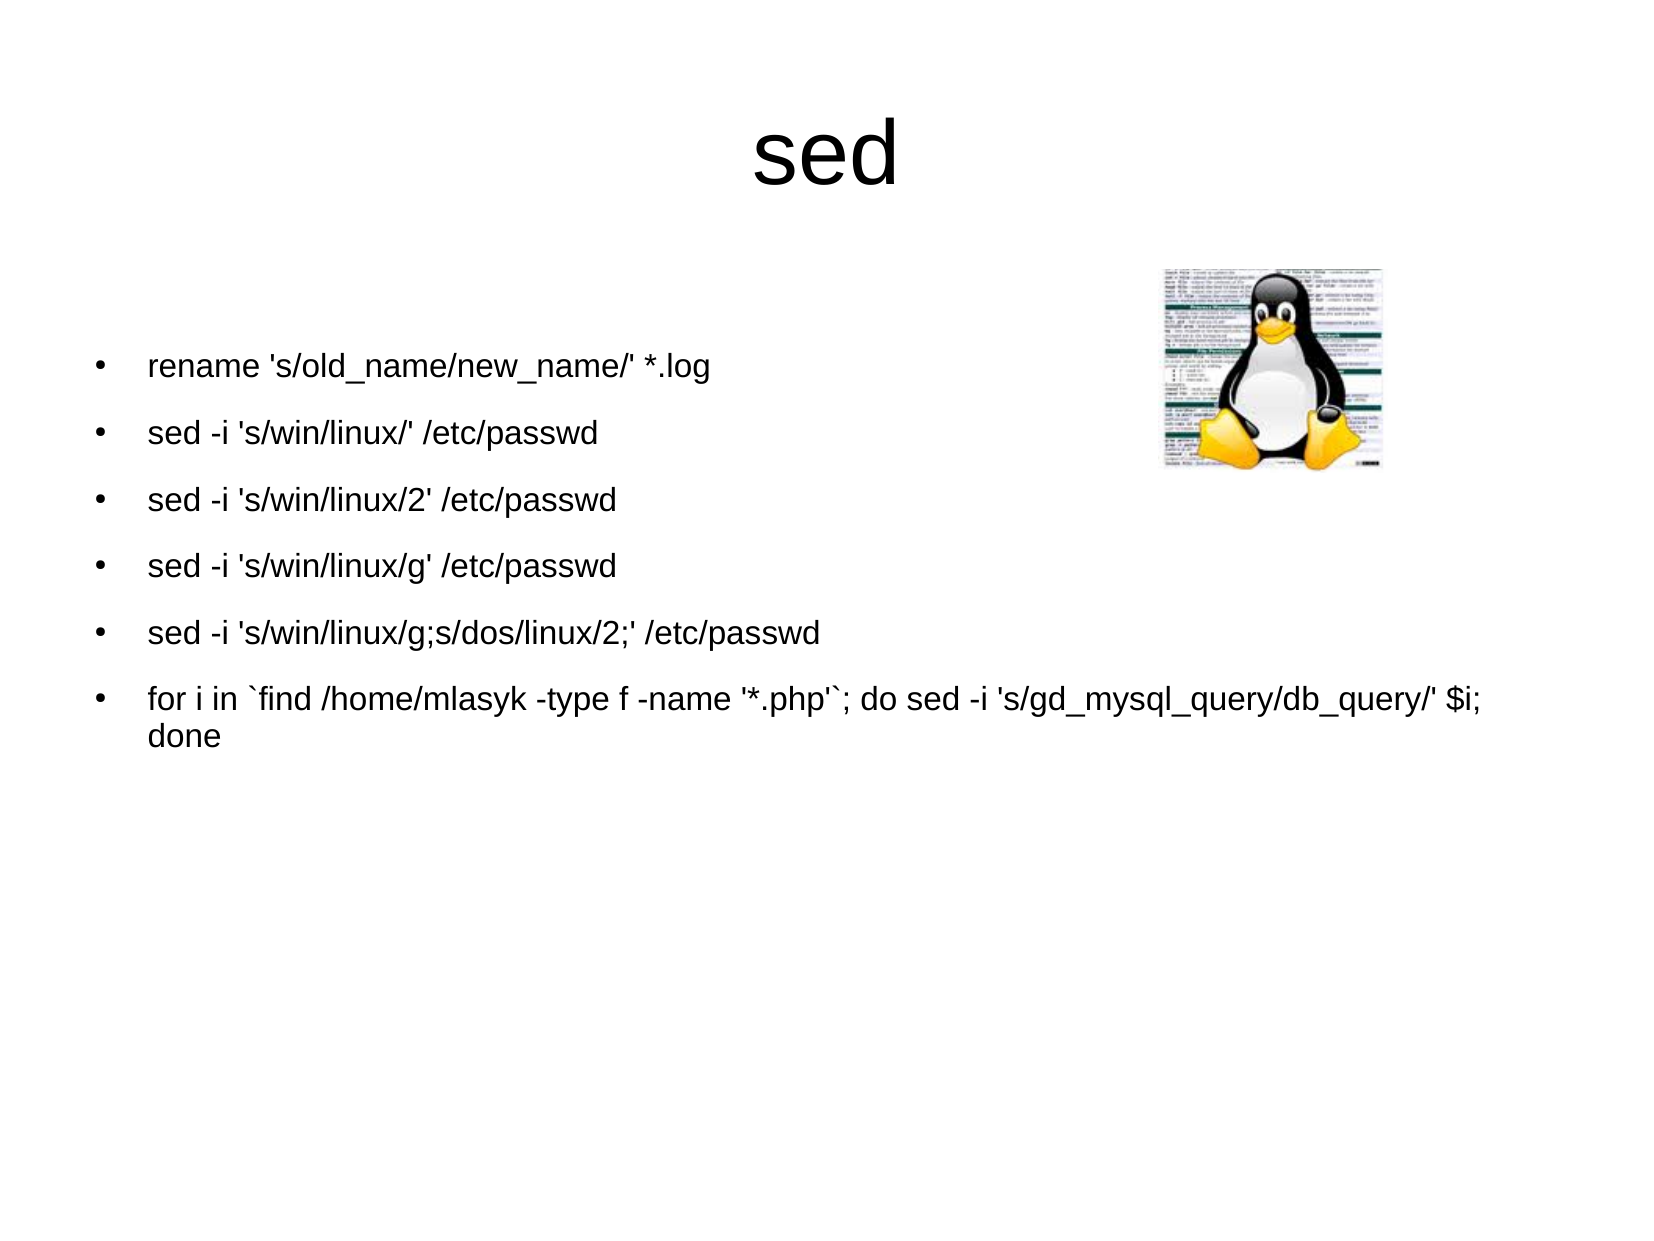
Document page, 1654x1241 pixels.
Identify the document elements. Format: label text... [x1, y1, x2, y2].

list rename 's/old_name/new_name/' *.log sed -i 's/win/linux/' /etc/passwd sed -i 's/win/linux/2' /etc/passwd sed -i 's/win/linux/g' /etc/passwd sed -i 's/win/linux/g;s/dos/linux/2;' /etc/passwd for i in `find /home/mlasyk -type f -name '*.php'`; do sed -i 's/gd_mysql_query/db_query/' $i; done [76, 347, 1565, 1152]
picture [1158, 269, 1388, 473]
title sed [82, 56, 1571, 250]
